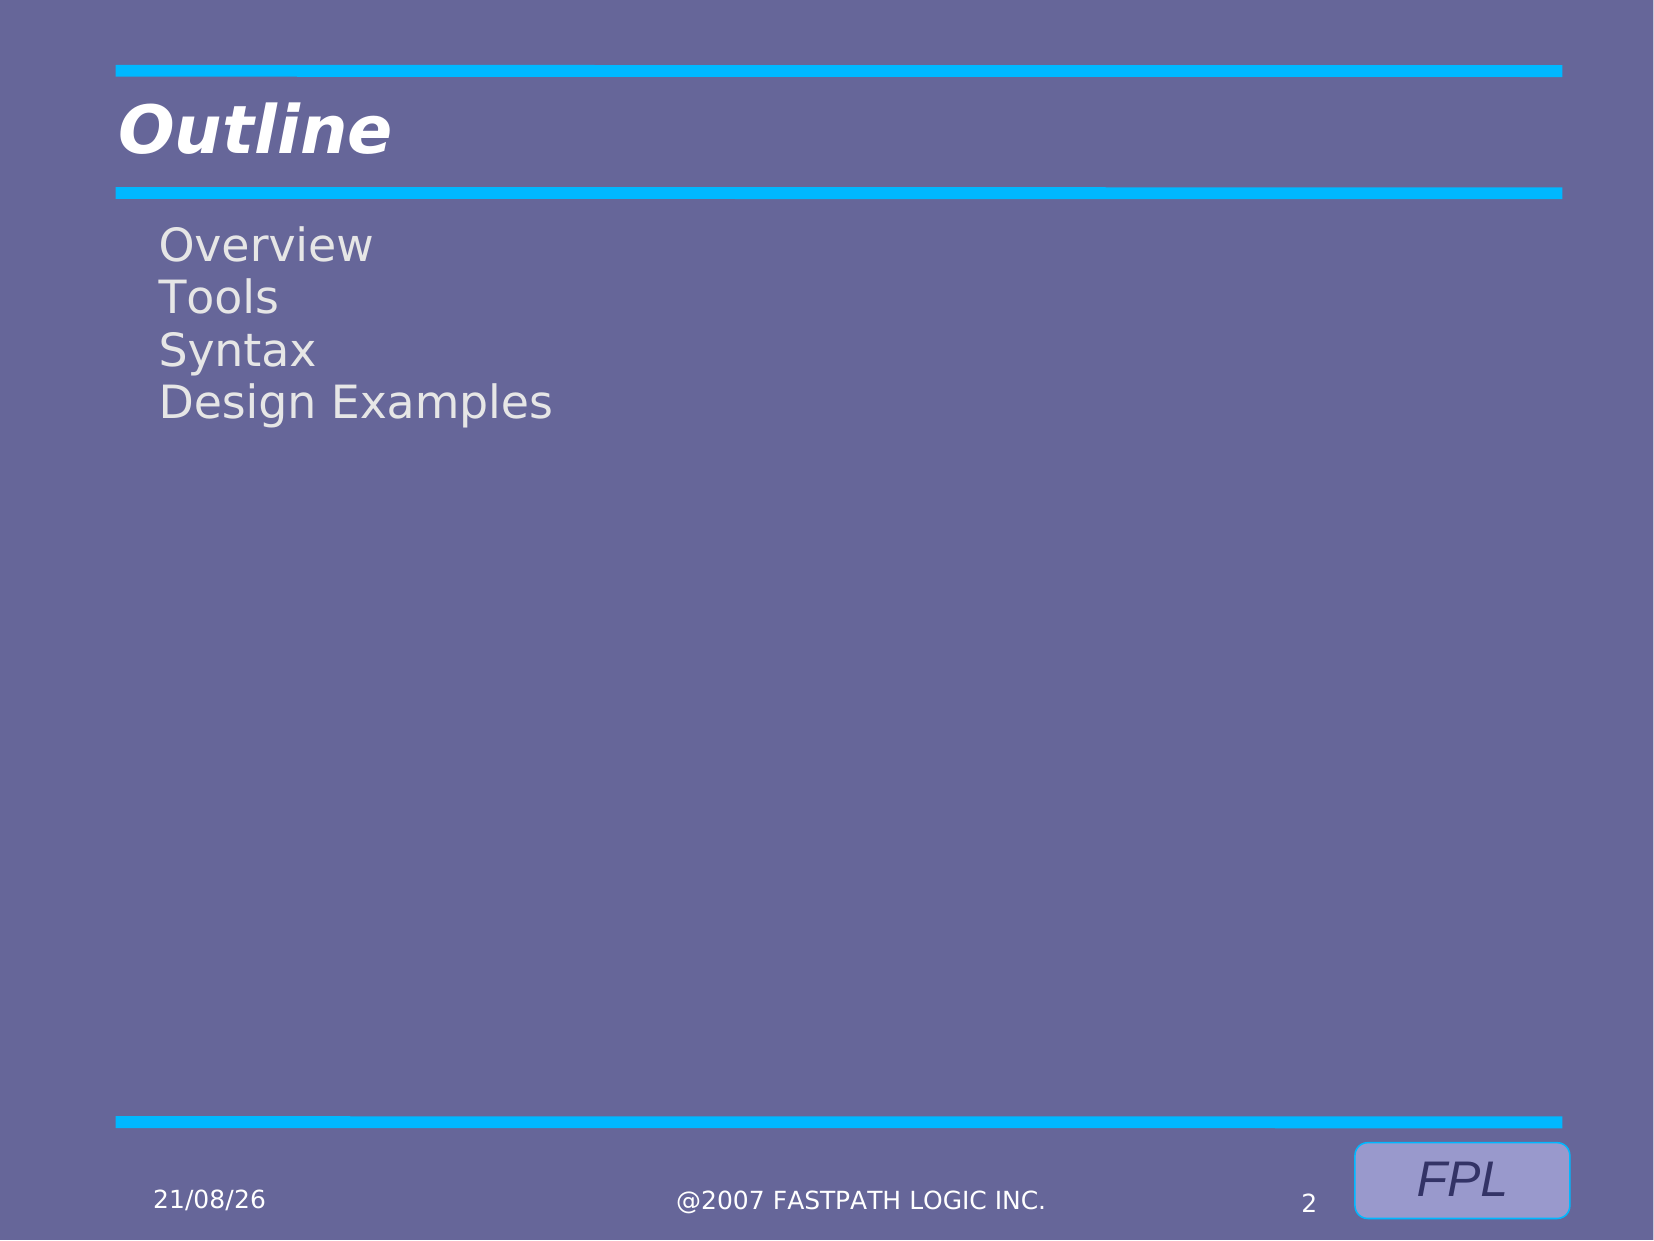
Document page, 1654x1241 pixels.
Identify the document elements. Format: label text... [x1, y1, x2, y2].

list Overview Tools Syntax Design Examples [126, 219, 1566, 1133]
title Outline [118, 41, 1531, 220]
